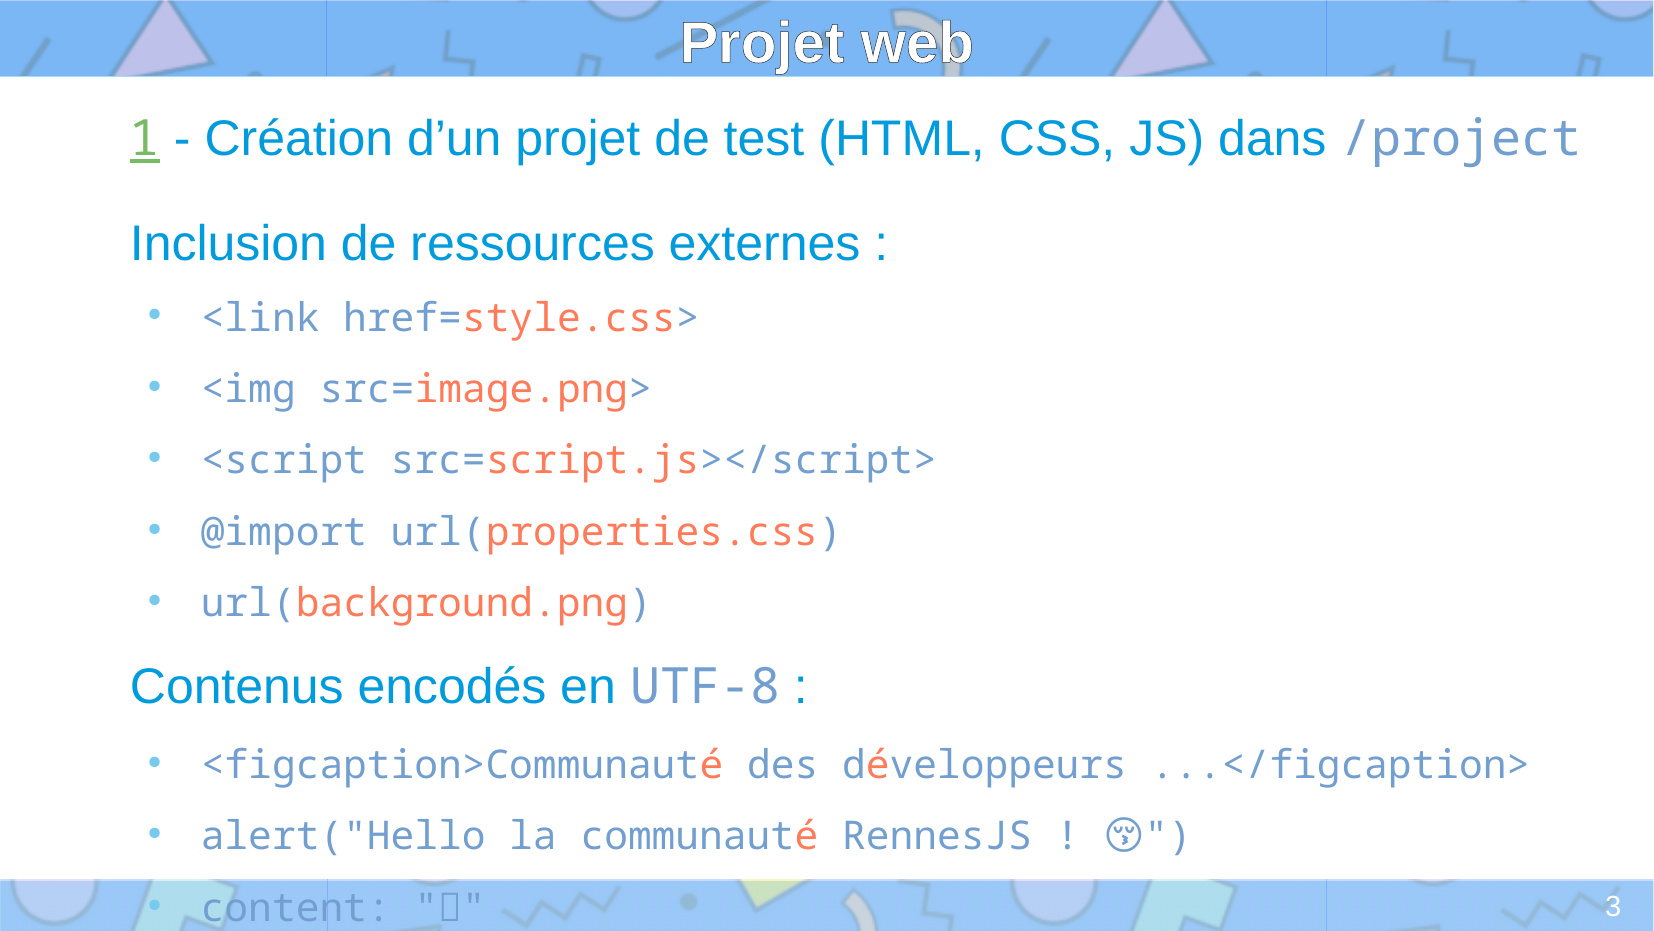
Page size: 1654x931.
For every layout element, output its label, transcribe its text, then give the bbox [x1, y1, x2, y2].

title Projet web [59, 3, 1595, 82]
picture [0, 0, 1654, 76]
list 1 - Création d’un projet de test (HTML, CSS, JS) dans /project Inclusion de ressources externes : <link href=style.css> <img src=image.png> <script src=script.js></script> @import url(properties.css) url(background.png) Contenus encodés en UTF-8 : <figcaption>Communauté des développeurs ...</figcaption> alert("Hello la communauté RennesJS ! 😚") content: "👋" [59, 101, 1595, 863]
picture [0, 879, 1654, 931]
